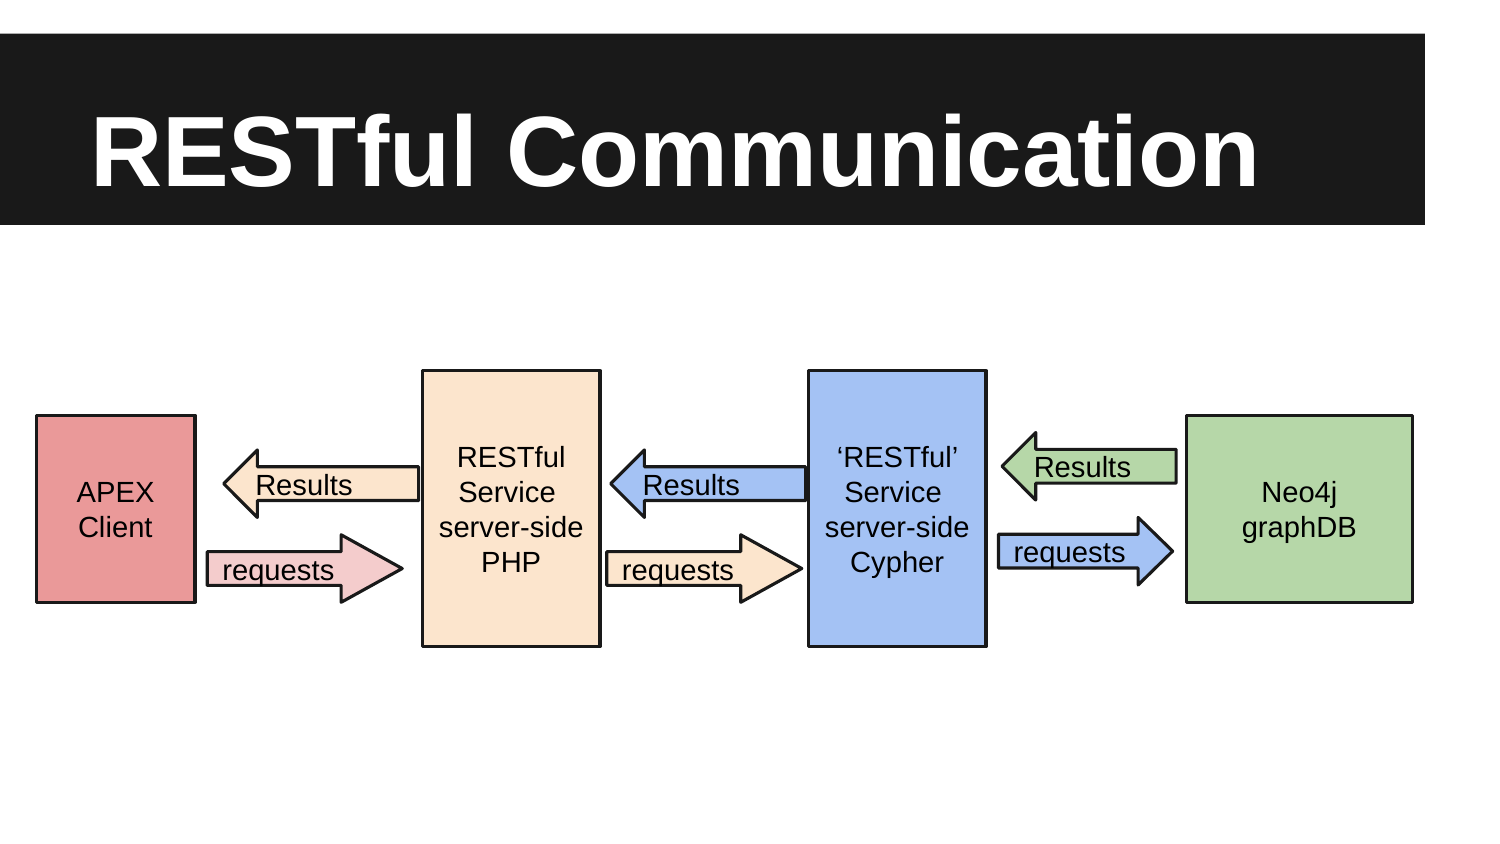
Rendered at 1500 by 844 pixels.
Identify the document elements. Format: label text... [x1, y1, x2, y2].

text_box requests [207, 534, 403, 603]
text_box Results [1001, 432, 1177, 501]
text_box requests [998, 517, 1173, 585]
text_box requests [606, 534, 802, 603]
text_box Neo4j graphDB [1186, 415, 1413, 603]
text_box RESTful Service server-side PHP [422, 370, 601, 647]
title RESTful Communication [75, 33, 1425, 221]
text_box Results [223, 449, 419, 518]
text_box Results [610, 449, 806, 518]
text_box ‘RESTful’ Service server-side Cypher [808, 370, 987, 647]
text_box APEX Client [36, 415, 195, 603]
